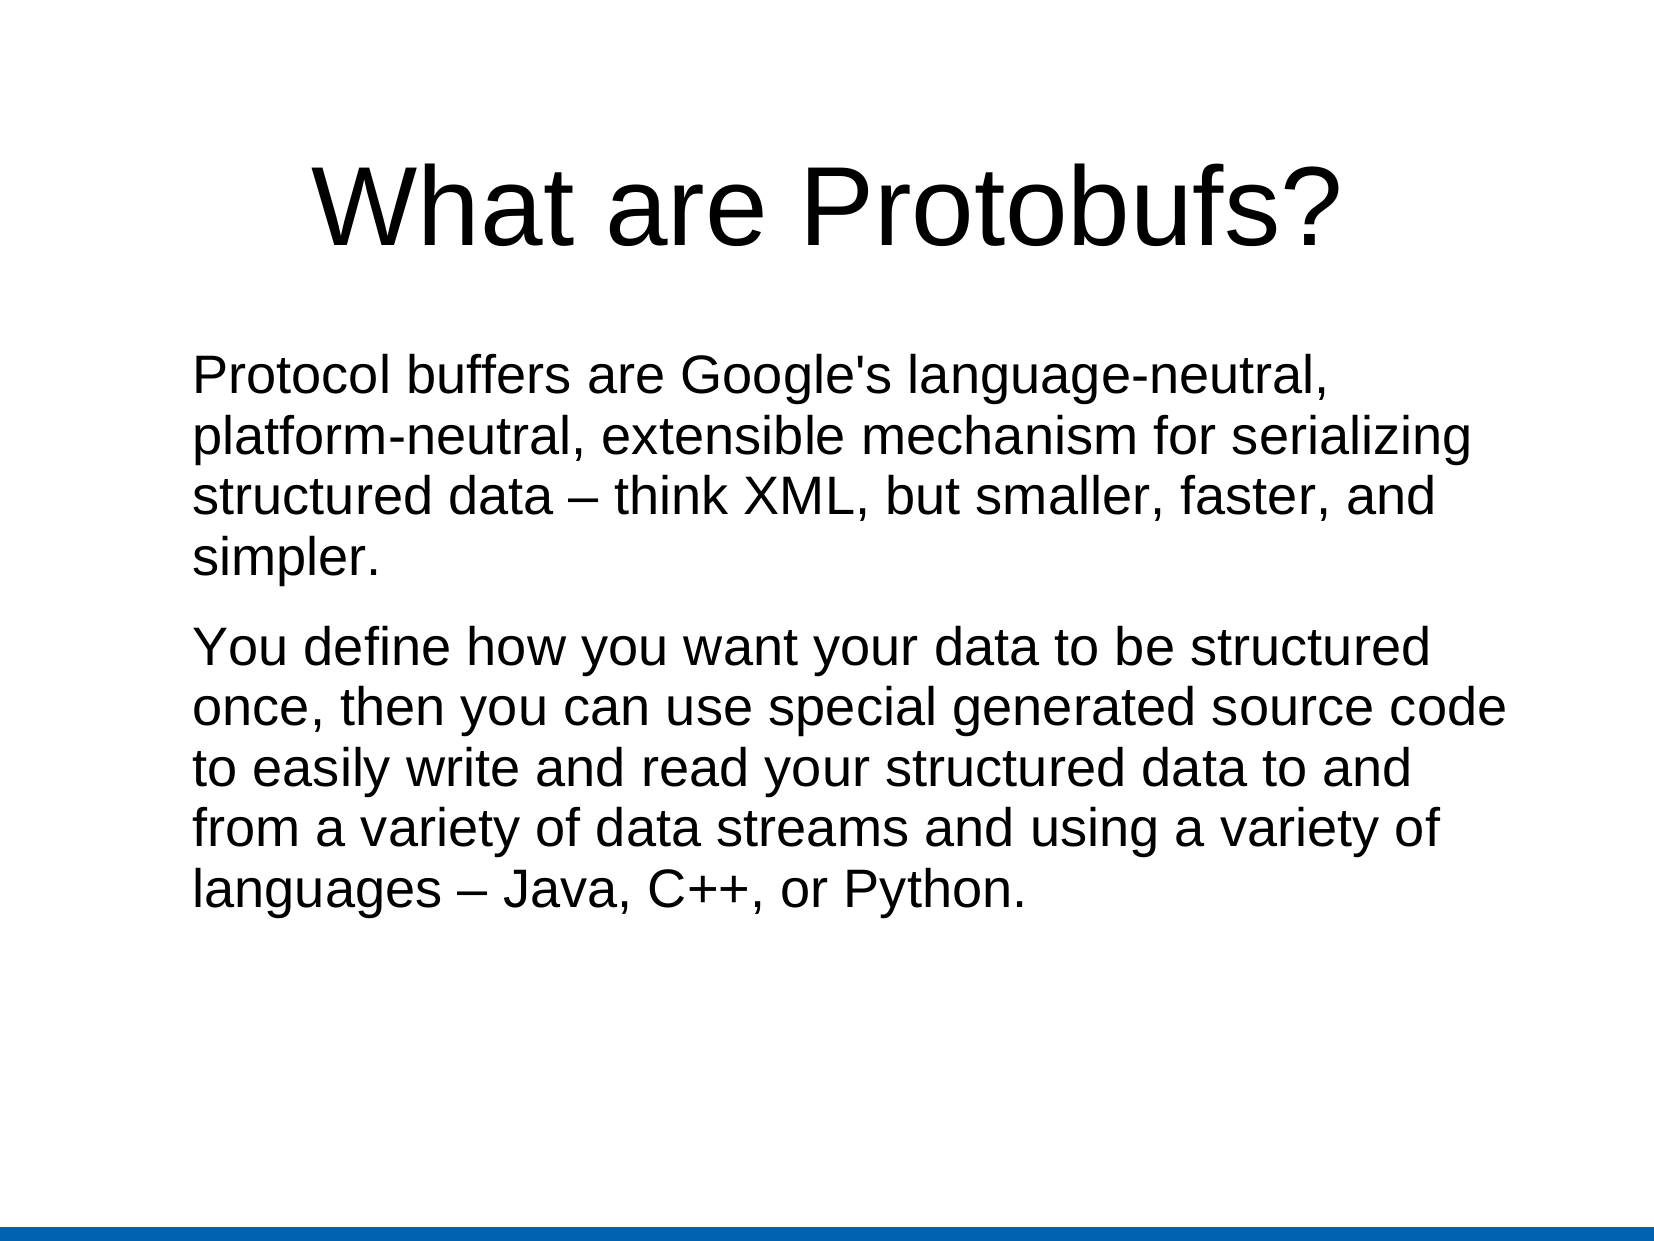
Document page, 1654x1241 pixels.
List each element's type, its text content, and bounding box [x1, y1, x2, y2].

list Protocol buffers are Google's language-neutral, platform-neutral, extensible mechanism for serializing structured data – think XML, but smaller, faster, and simpler. You define how you want your data to be structured once, then you can use special generated source code to easily write and read your structured data to and from a variety of data streams and using a variety of languages – Java, C++, or Python. [121, 344, 1534, 1126]
title What are Protobufs? [121, 102, 1534, 310]
